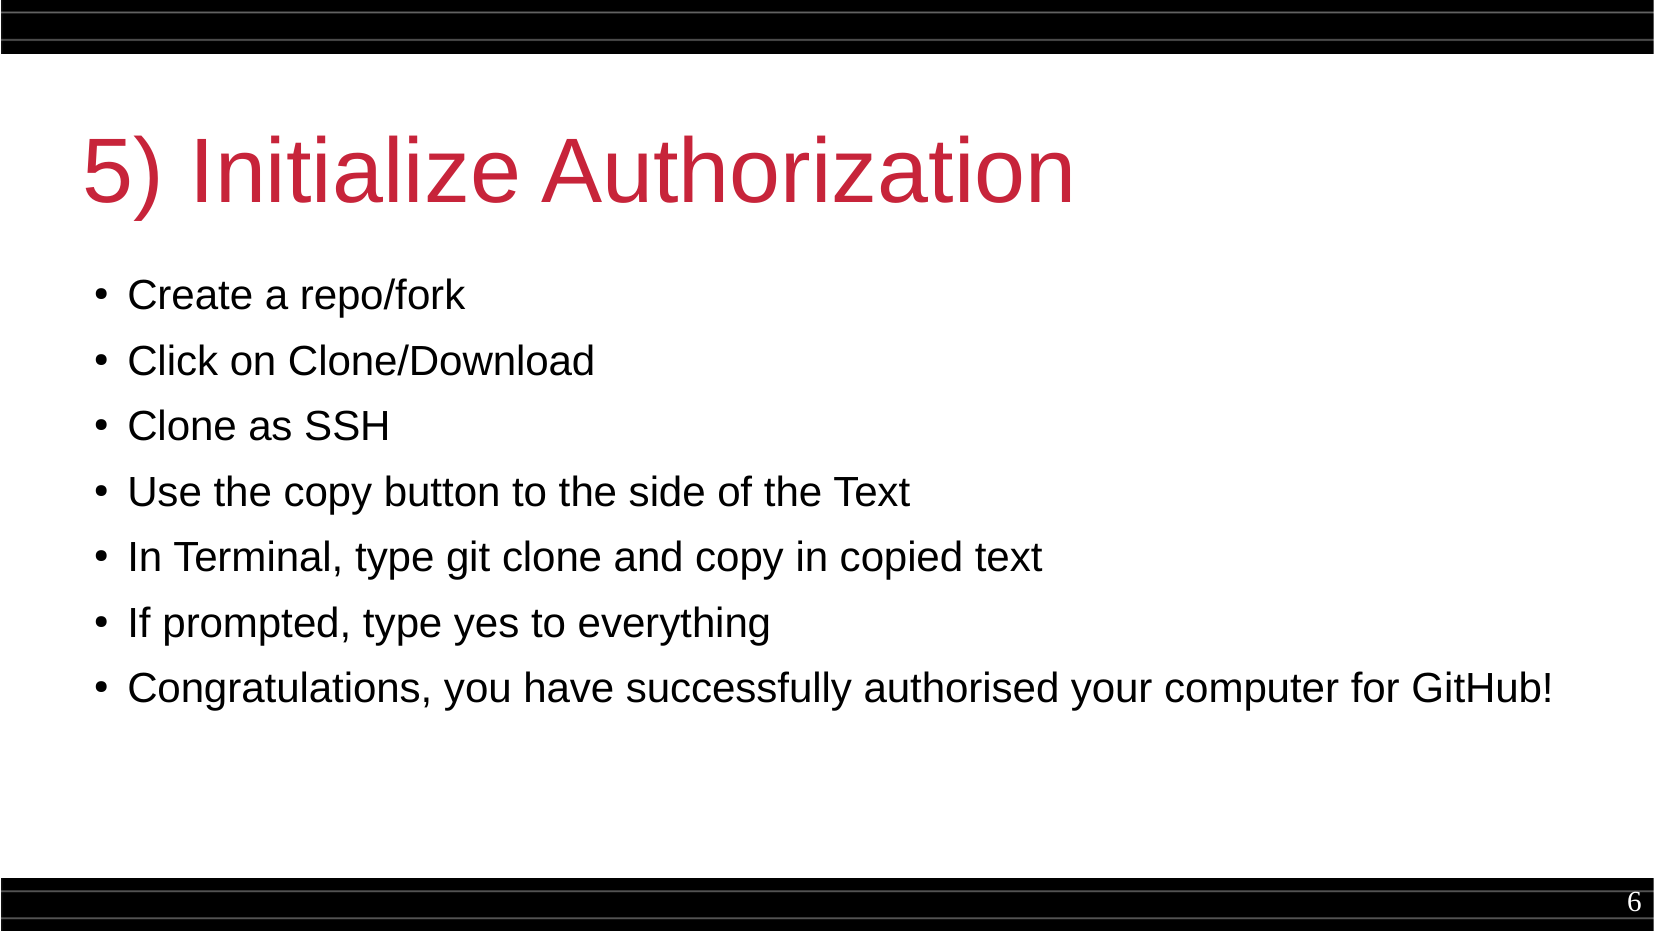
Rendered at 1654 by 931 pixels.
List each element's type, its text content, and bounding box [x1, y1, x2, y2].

title 5) Initialize Authorization [82, 92, 1571, 249]
picture [1, 878, 1654, 931]
list Create a repo/fork Click on Clone/Download Clone as SSH Use the copy button to the side of the Text In Terminal, type git clone and copy in copied text If prompted, type yes to everything Congratulations, you have successfully authorised your computer for GitHub! [82, 271, 1571, 758]
picture [1, 0, 1654, 54]
